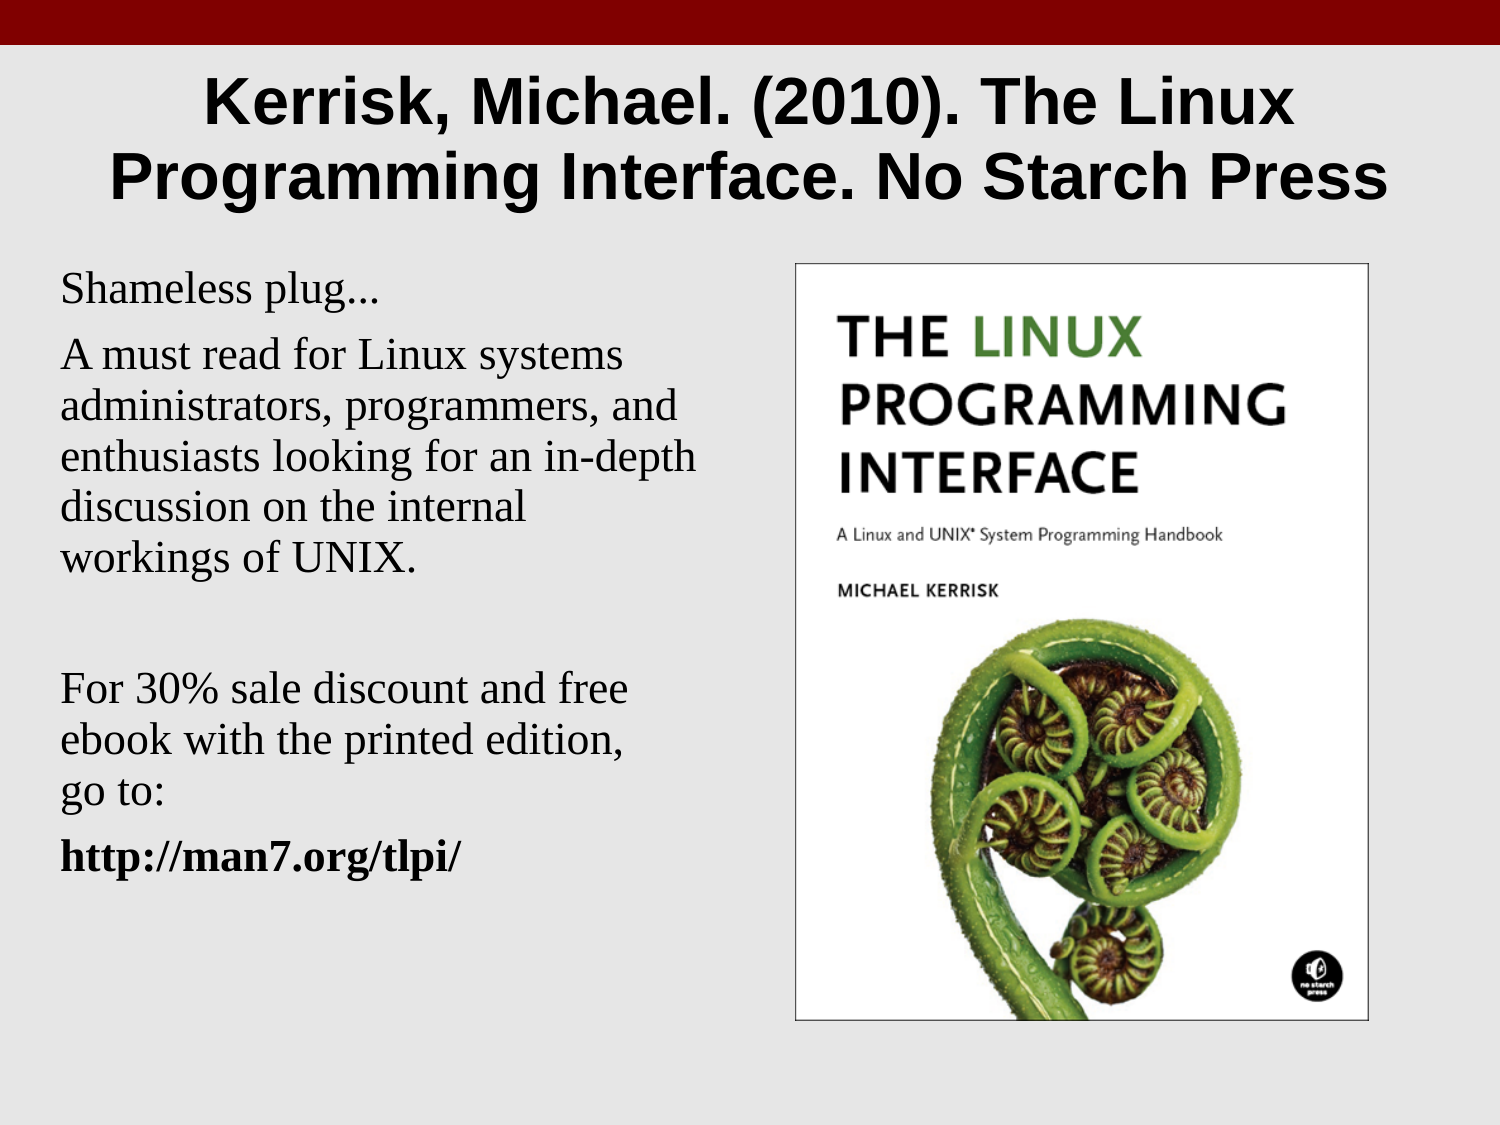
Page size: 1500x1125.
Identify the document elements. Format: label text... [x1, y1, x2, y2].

picture [795, 263, 1369, 1021]
list Shameless plug... A must read for Linux systems administrators, programmers, and enthusiasts looking for an in-depth discussion on the internal workings of UNIX. For 30% sale discount and free ebook with the printed edition, go to: http://man7.org/tlpi/ [60, 263, 706, 1096]
title Kerrisk, Michael. (2010). The Linux Programming Interface. No Starch Press [75, 44, 1425, 233]
